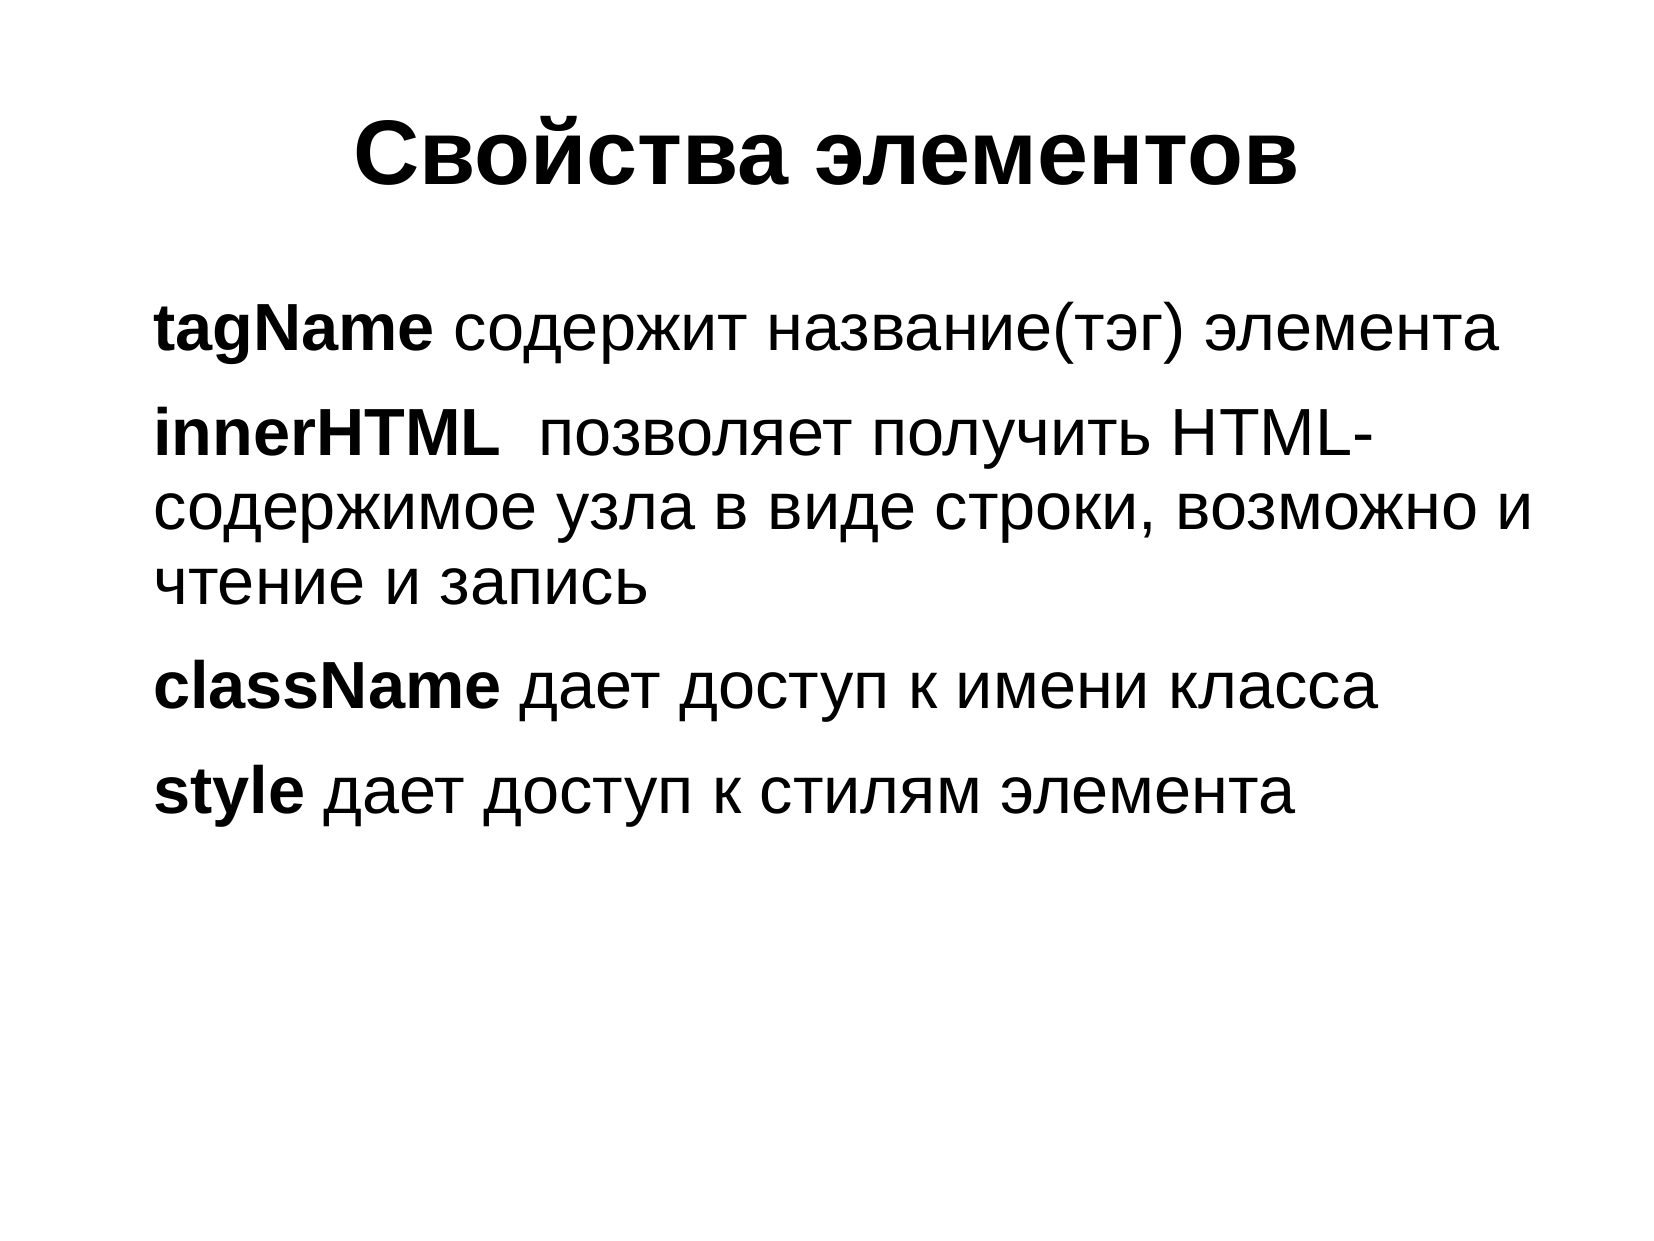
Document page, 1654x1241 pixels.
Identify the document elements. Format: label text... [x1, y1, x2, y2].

title Свойства элементов [82, 49, 1571, 257]
list tagName содержит название(тэг) элемента innerHTML позволяет получить HTML-содержимое узла в виде строки, возможно и чтение и запись className дает доступ к имени класса style дает доступ к стилям элемента [82, 290, 1571, 1109]
